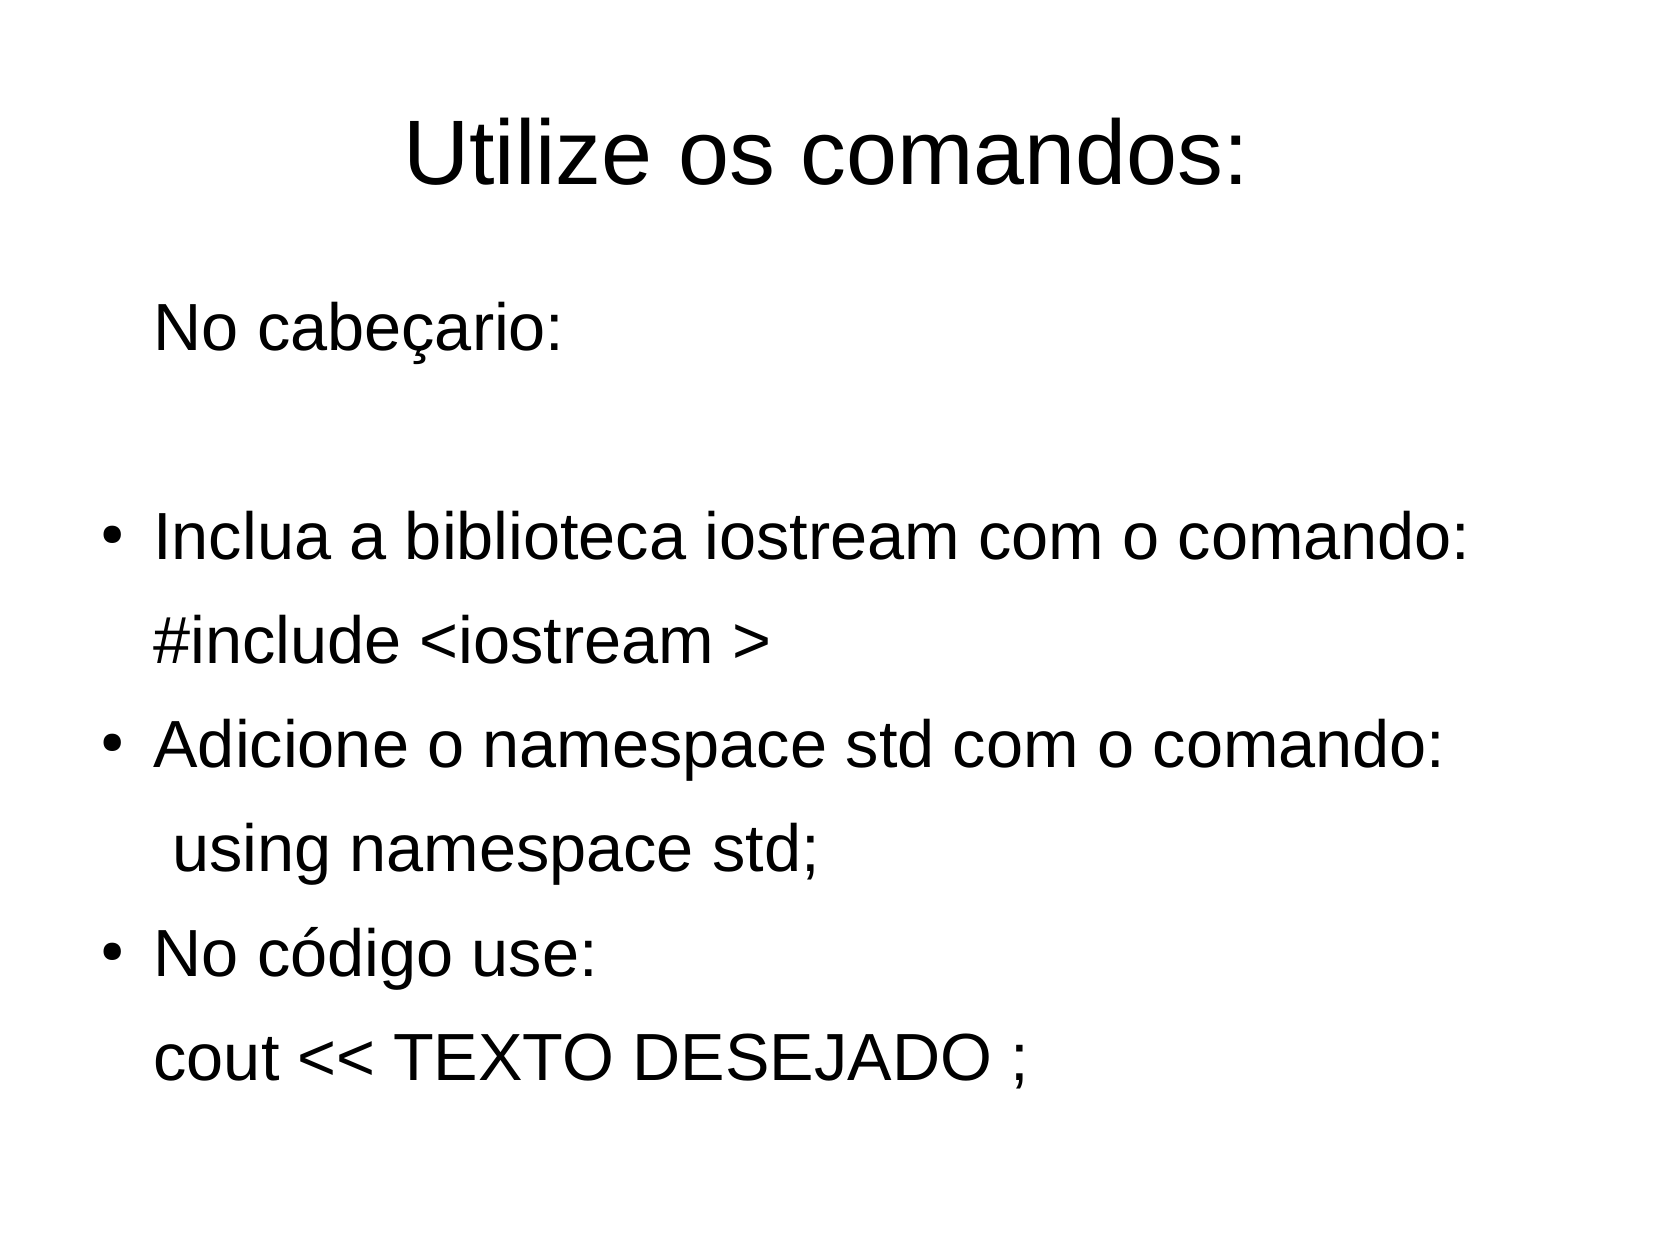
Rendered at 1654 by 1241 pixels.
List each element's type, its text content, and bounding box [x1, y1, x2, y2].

title Utilize os comandos: [82, 49, 1571, 257]
list No cabeçario: Inclua a biblioteca iostream com o comando: #include <iostream > Adicione o namespace std com o comando: using namespace std; No código use: cout << TEXTO DESEJADO ; [82, 290, 1571, 1109]
